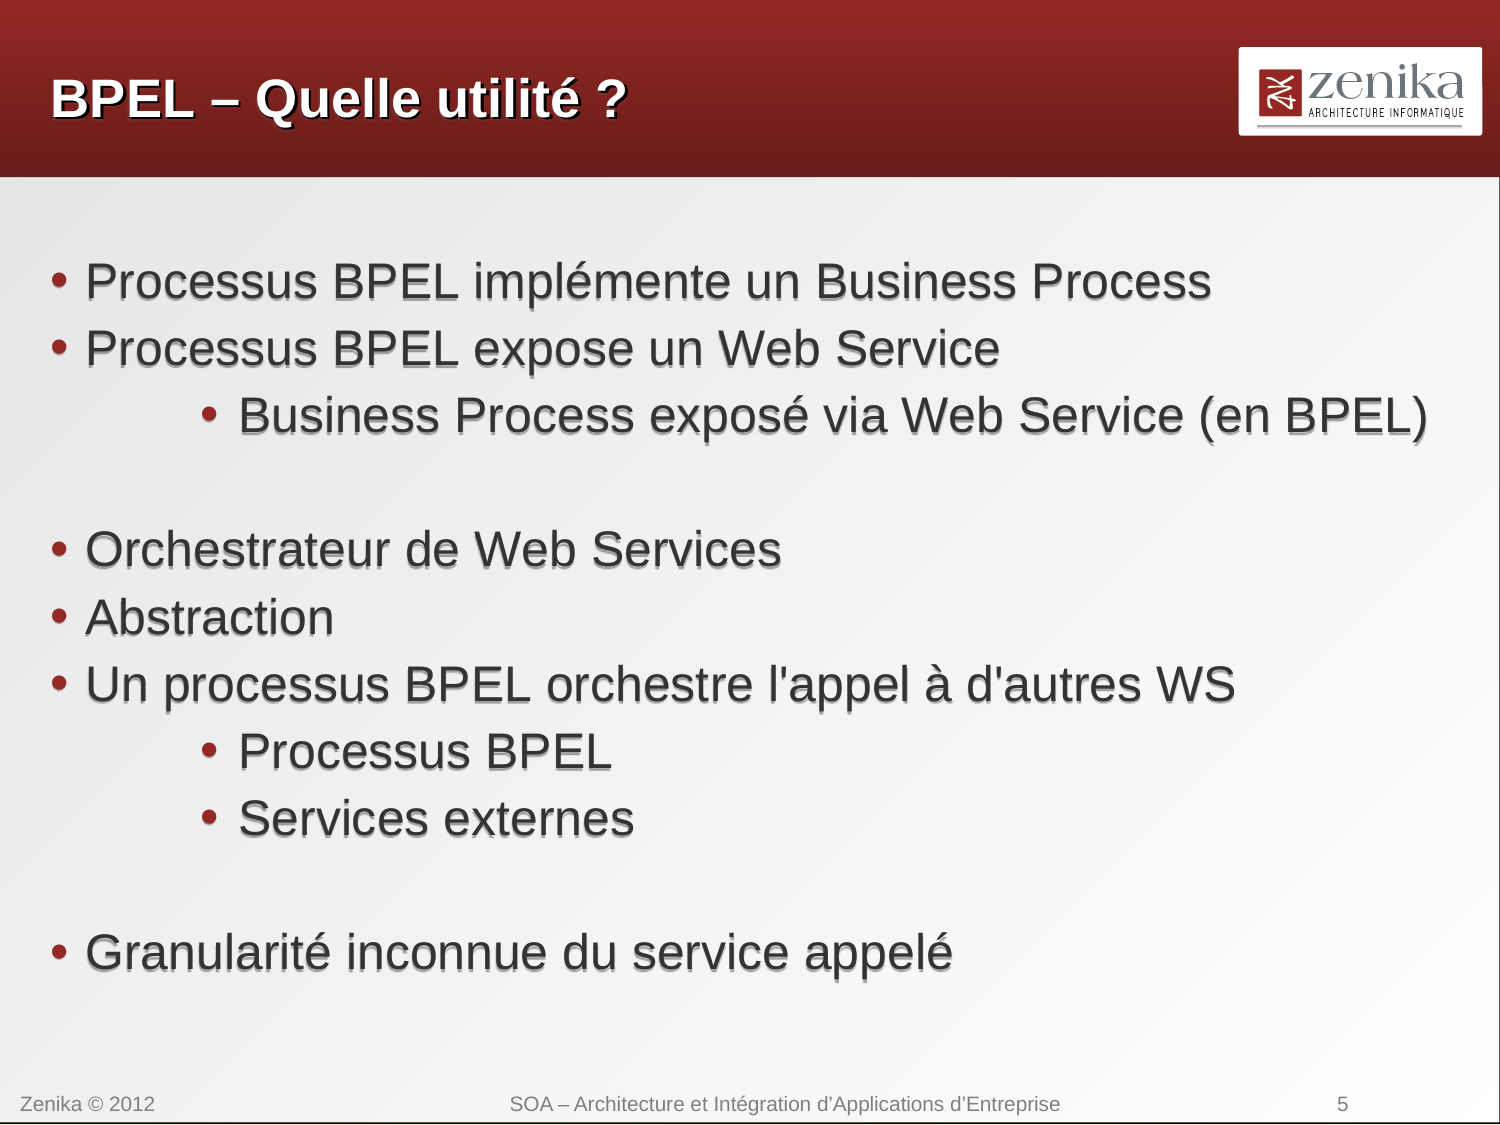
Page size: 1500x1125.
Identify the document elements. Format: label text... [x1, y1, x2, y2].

subtitle Processus BPEL implémente un Business Process Processus BPEL expose un Web Service Business Process exposé via Web Service (en BPEL) Orchestrateur de Web Services Abstraction Un processus BPEL orchestre l'appel à d'autres WS Processus BPEL Services externes Granularité inconnue du service appelé [50, 249, 1435, 1064]
title BPEL – Quelle utilité ? [50, 22, 1206, 172]
